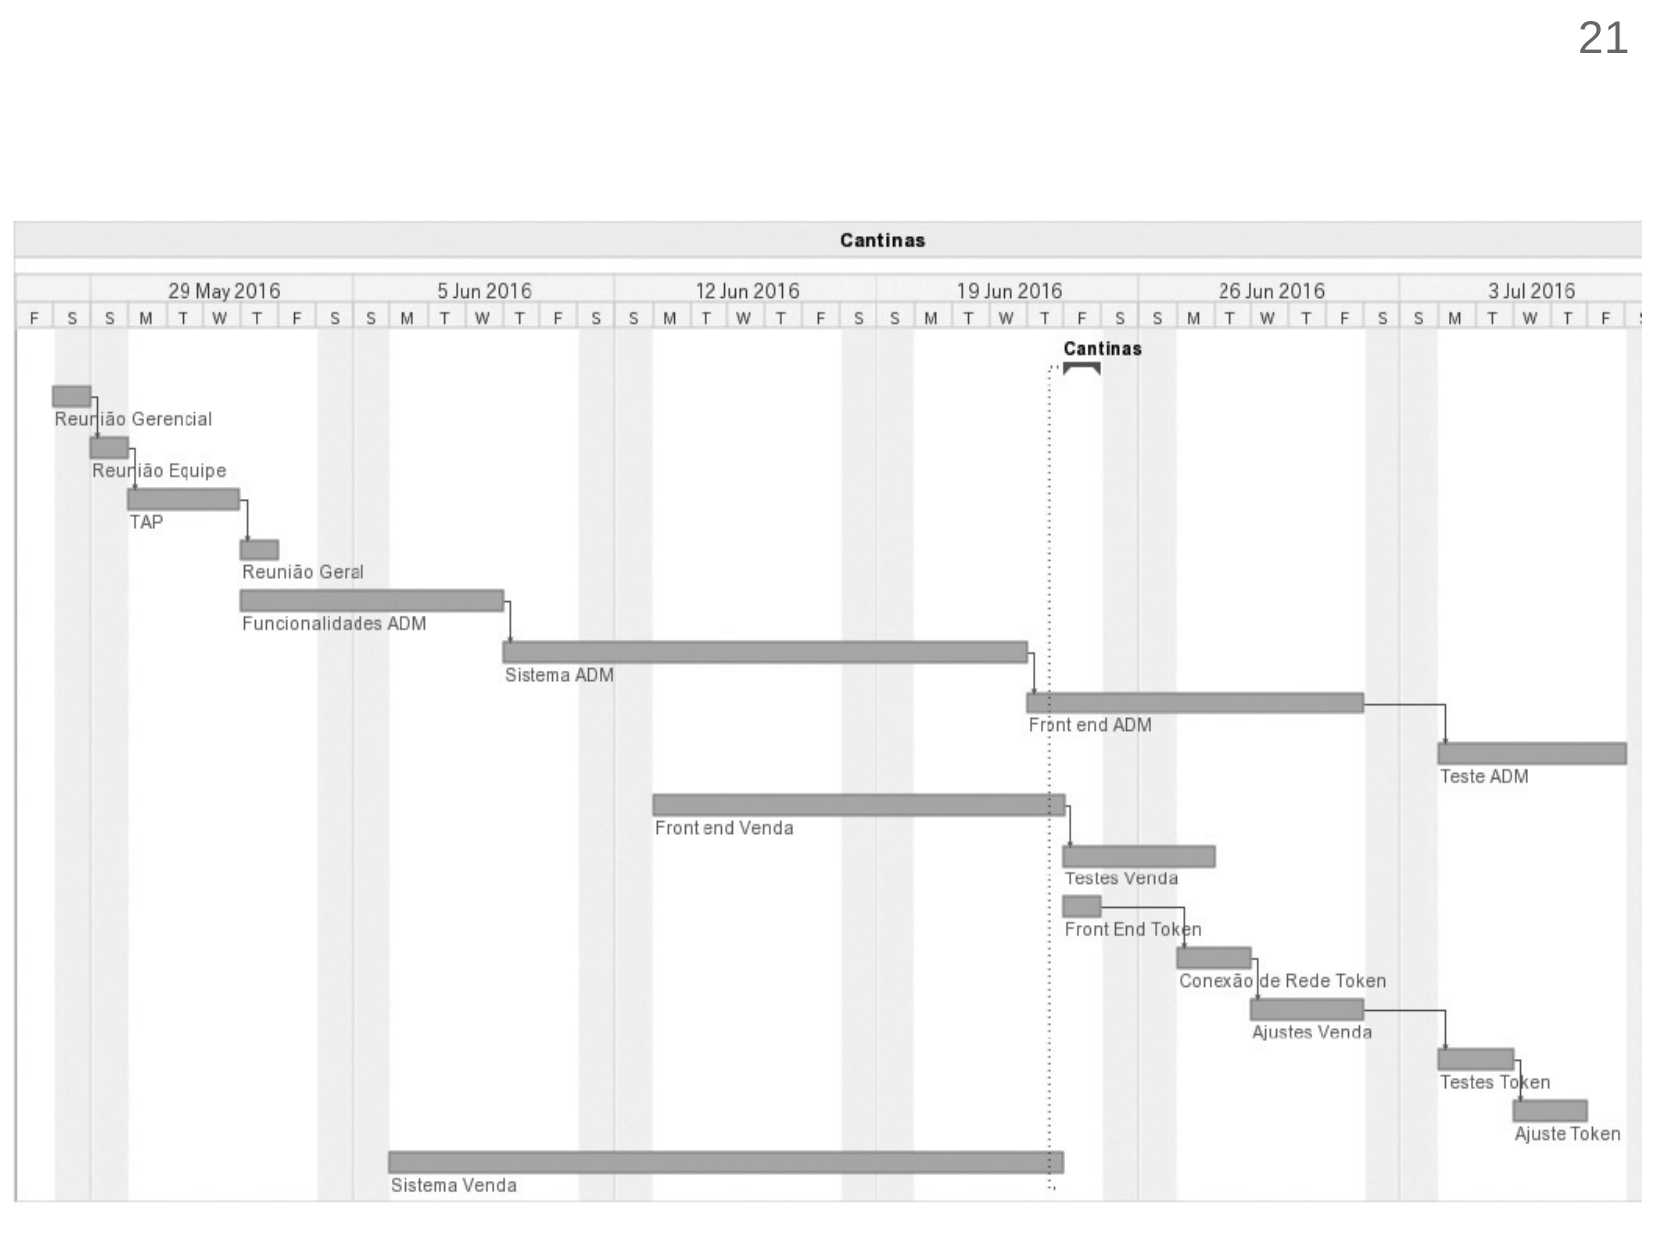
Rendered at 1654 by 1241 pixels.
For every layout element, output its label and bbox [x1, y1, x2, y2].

picture [11, 218, 1642, 1211]
